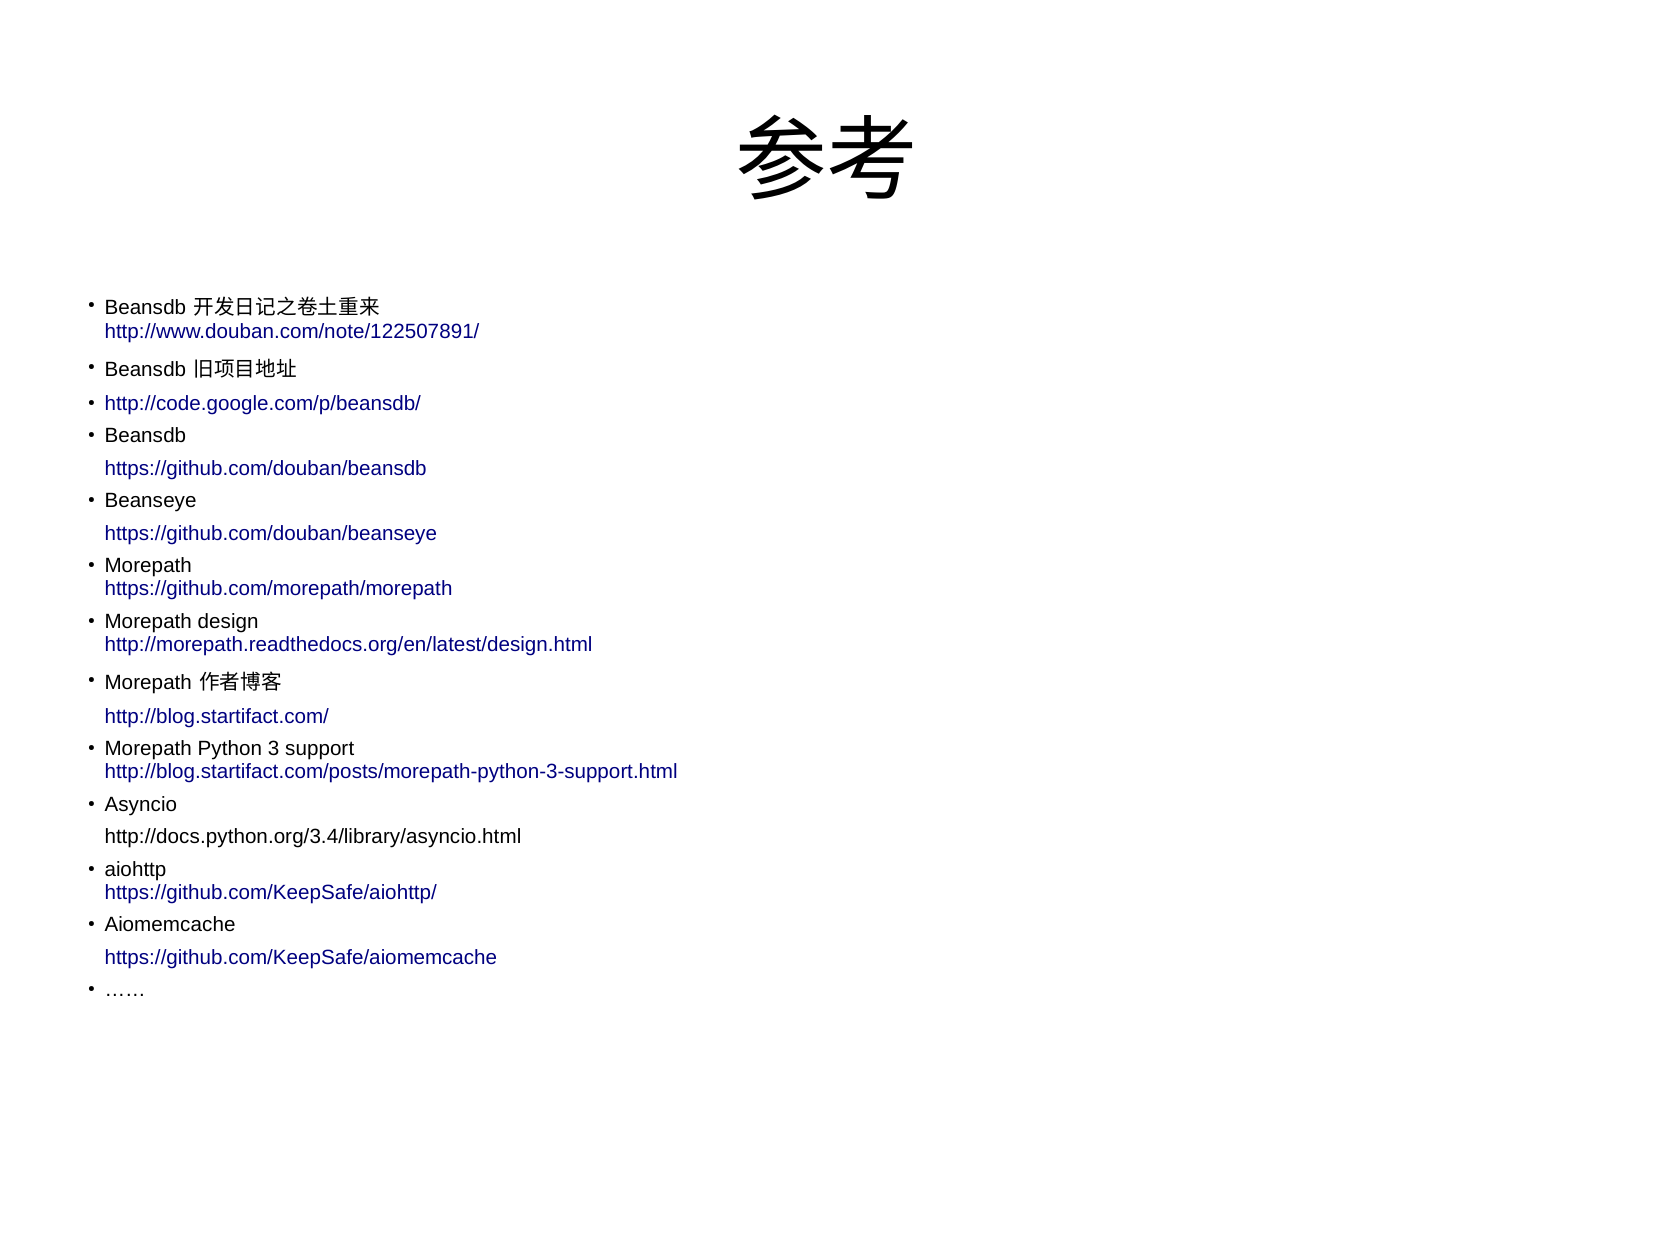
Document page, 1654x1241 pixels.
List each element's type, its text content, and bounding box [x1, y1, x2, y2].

title 参考 [82, 49, 1571, 257]
list Beansdb 开发日记之卷土重来 http://www.douban.com/note/122507891/ Beansdb 旧项目地址 http://code.google.com/p/beansdb/ Beansdb https://github.com/douban/beansdb Beanseye https://github.com/douban/beanseye Morepath https://github.com/morepath/morepath Morepath design http://morepath.readthedocs.org/en/latest/design.html Morepath 作者博客 http://blog.startifact.com/ Morepath Python 3 support http://blog.startifact.com/posts/morepath-python-3-support.html Asyncio http://docs.python.org/3.4/library/asyncio.html aiohttp https://github.com/KeepSafe/aiohttp/ Aiomemcache https://github.com/KeepSafe/aiomemcache …… [82, 290, 1571, 1010]
